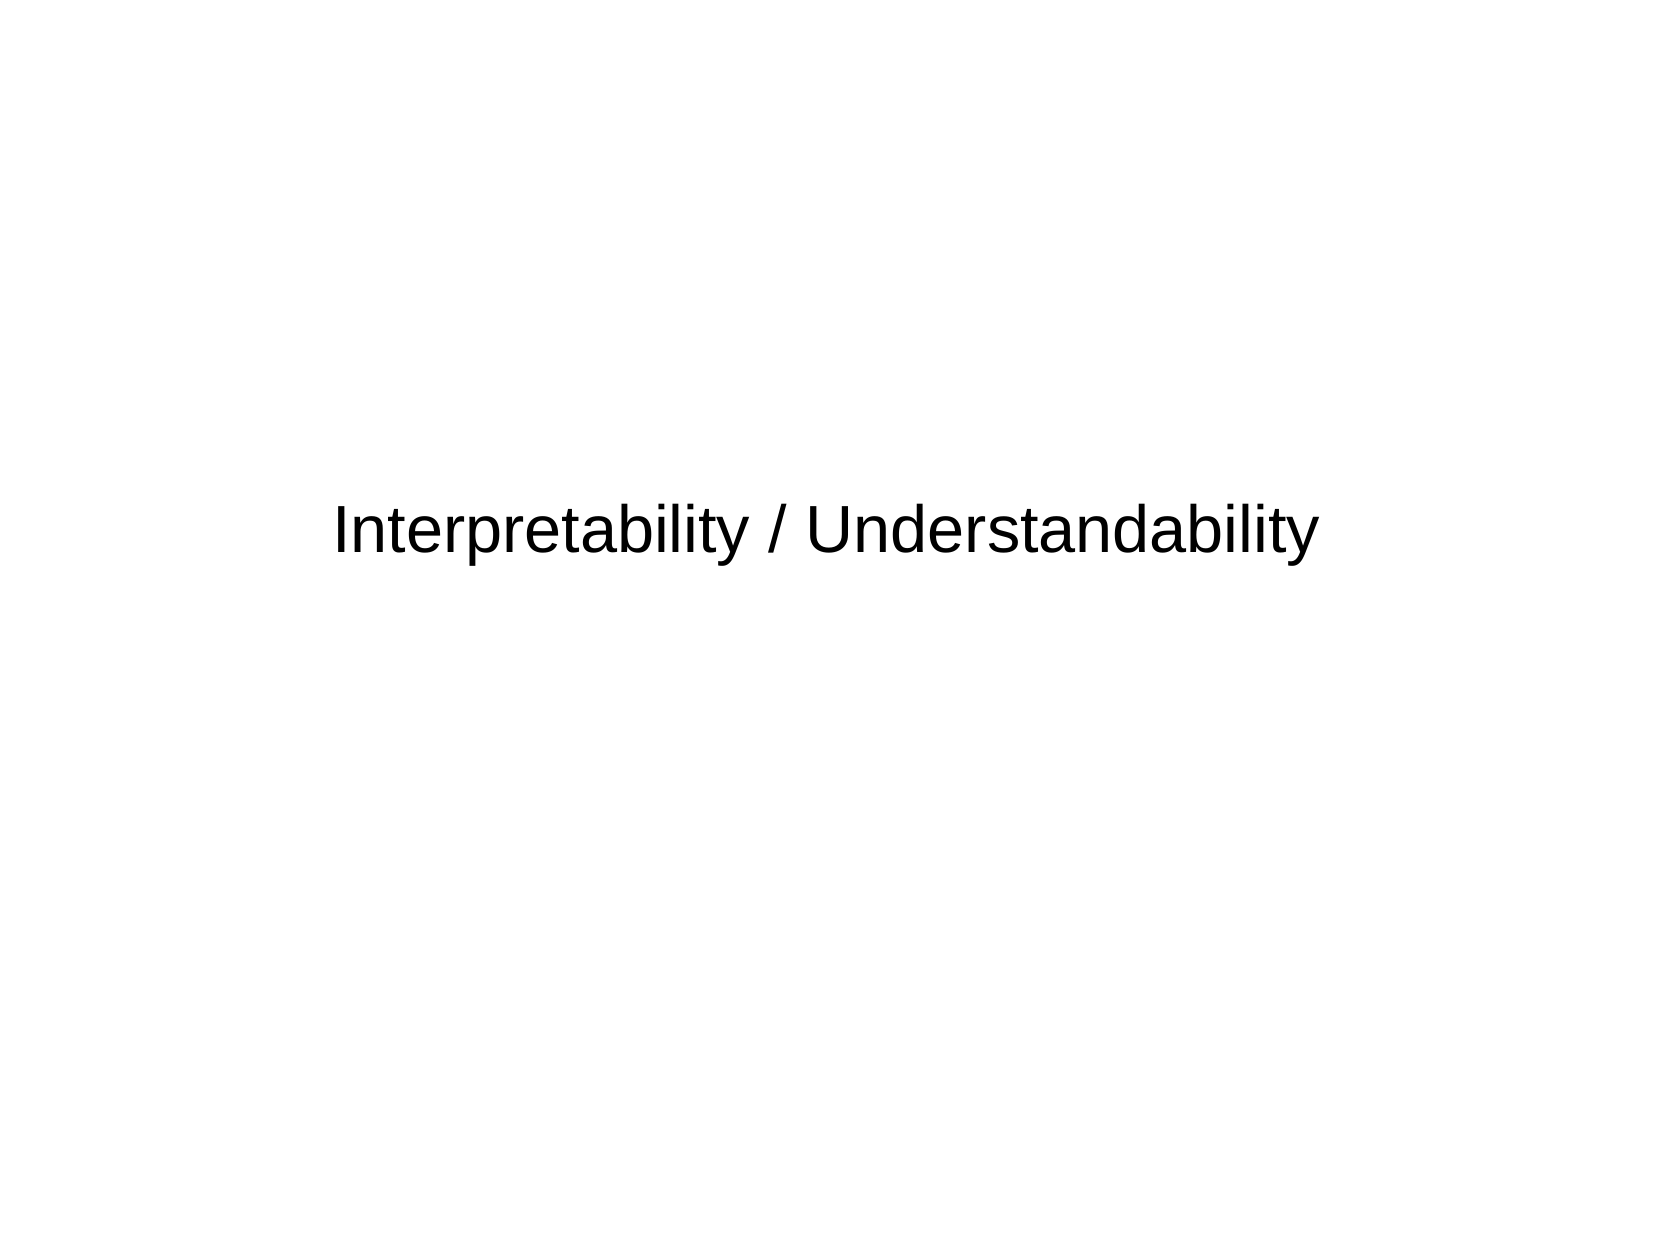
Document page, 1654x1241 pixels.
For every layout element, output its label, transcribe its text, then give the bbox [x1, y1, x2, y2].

subtitle Interpretability / Understandability [82, 49, 1571, 1010]
